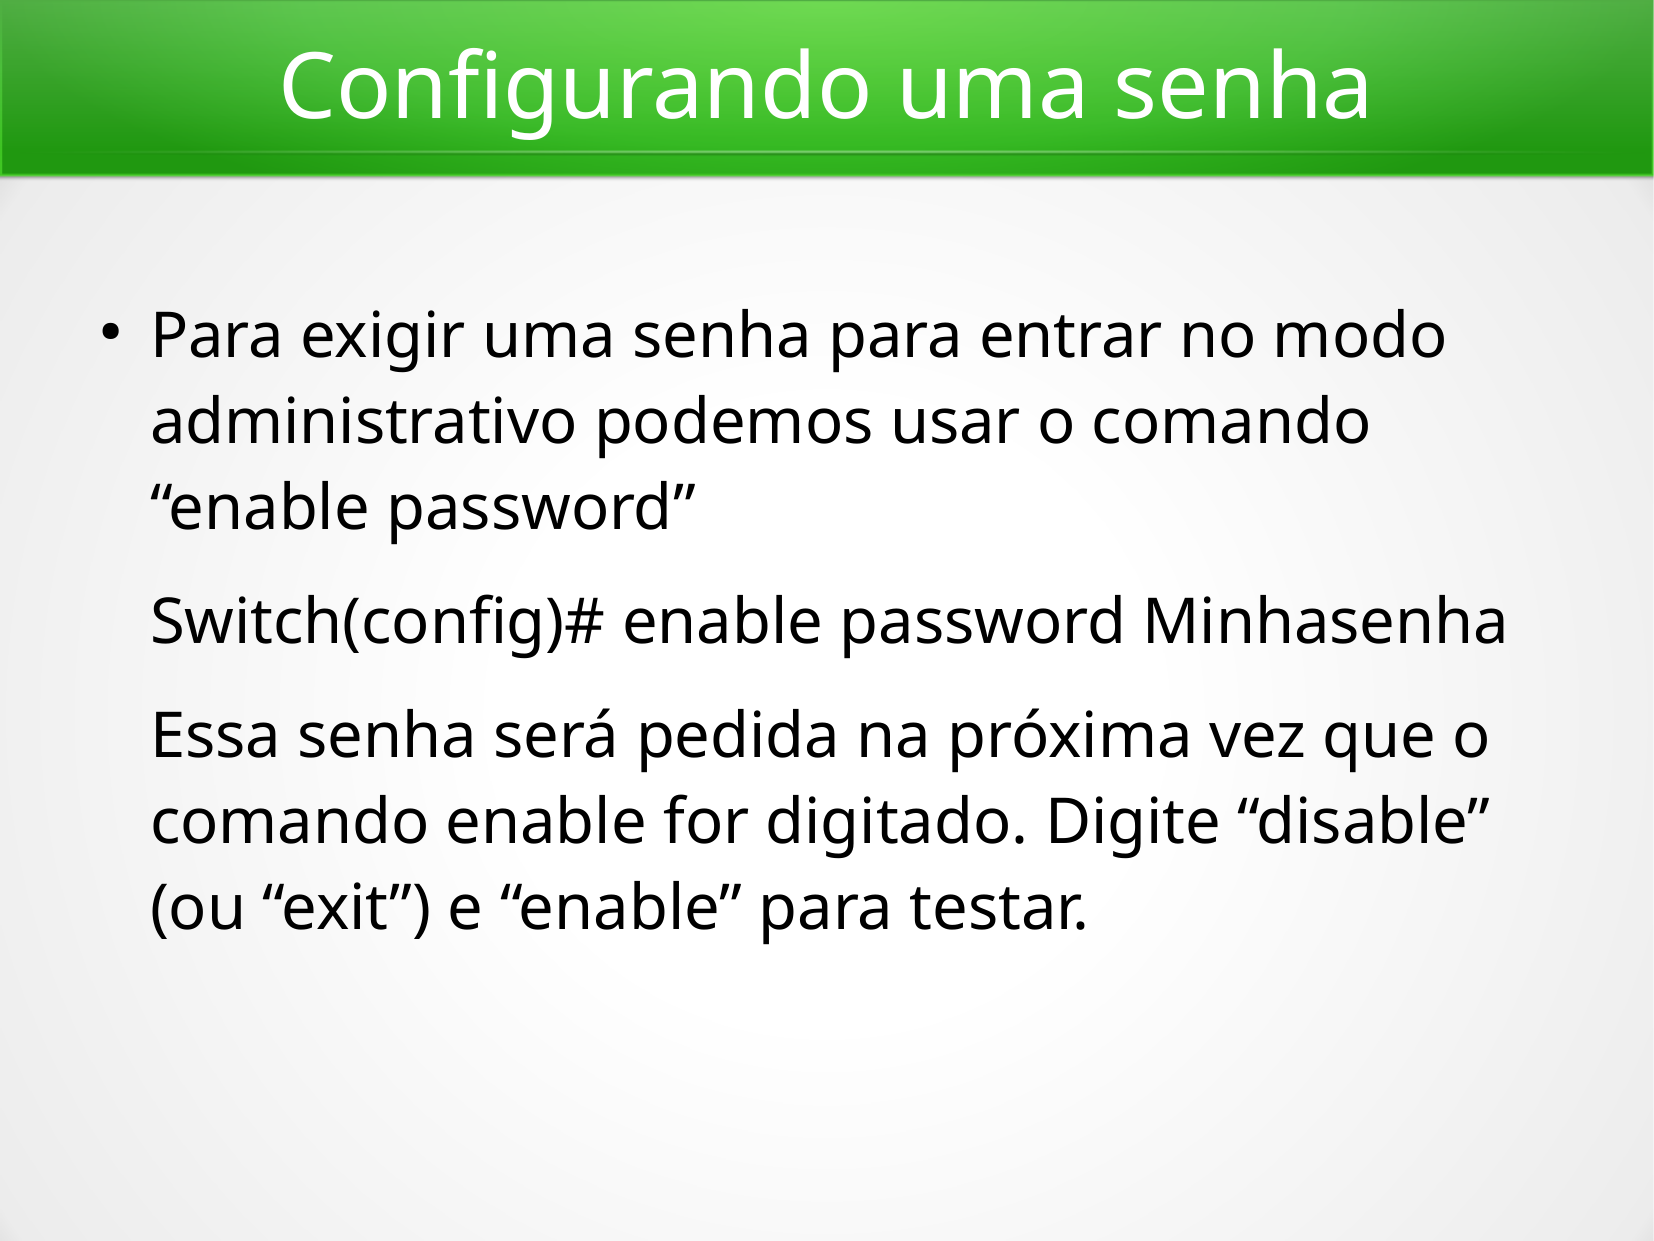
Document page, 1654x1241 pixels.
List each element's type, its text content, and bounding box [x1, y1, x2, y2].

list Para exigir uma senha para entrar no modo administrativo podemos usar o comando “enable password” Switch(config)# enable password Minhasenha Essa senha será pedida na próxima vez que o comando enable for digitado. Digite “disable” (ou “exit”) e “enable” para testar. [82, 290, 1571, 1010]
picture [0, 0, 1654, 1241]
title Configurando uma senha [82, 11, 1571, 154]
